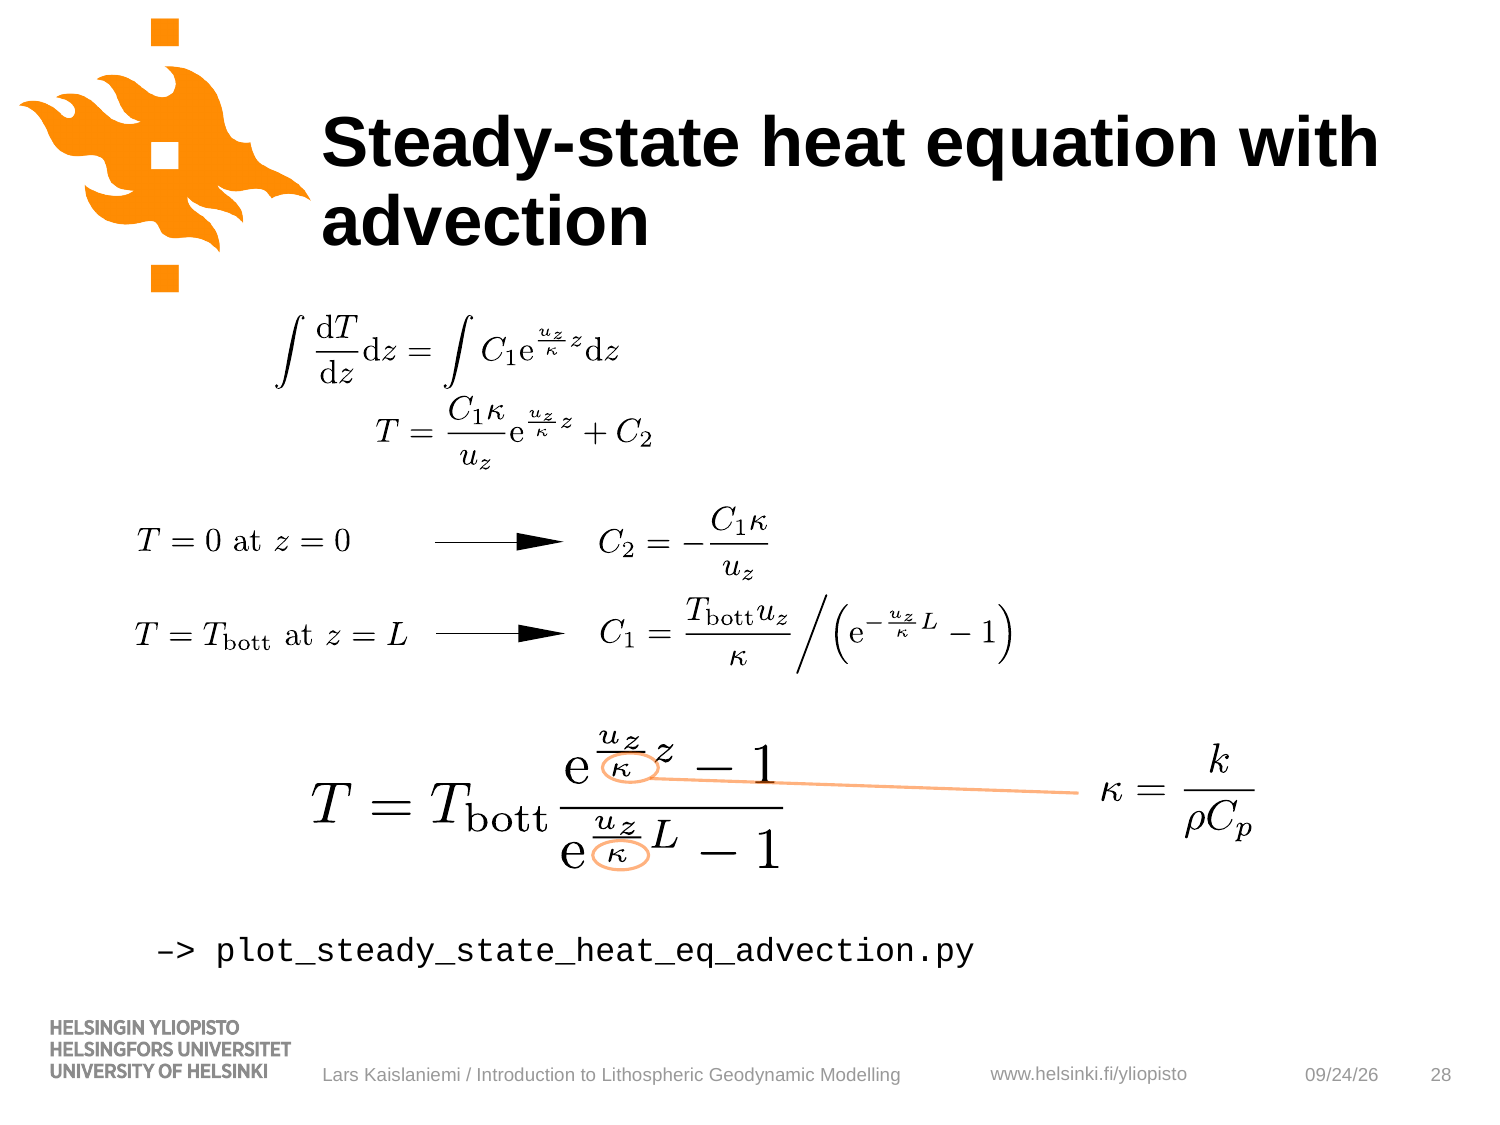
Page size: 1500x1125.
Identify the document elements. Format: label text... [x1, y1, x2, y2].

text_box [136, 528, 351, 552]
text_box [273, 314, 621, 389]
picture [0, 0, 337, 318]
text_box [1099, 743, 1255, 842]
text_box [598, 594, 1017, 674]
text_box [310, 730, 784, 873]
title Steady-state heat equation with advection [321, 87, 1447, 276]
text_box [375, 395, 653, 470]
picture [32, 1001, 309, 1096]
text_box [597, 506, 769, 581]
text_box [605, 755, 656, 780]
text_box [134, 622, 409, 651]
text_box –> plot_steady_state_heat_eq_advection.py [140, 926, 1085, 1017]
